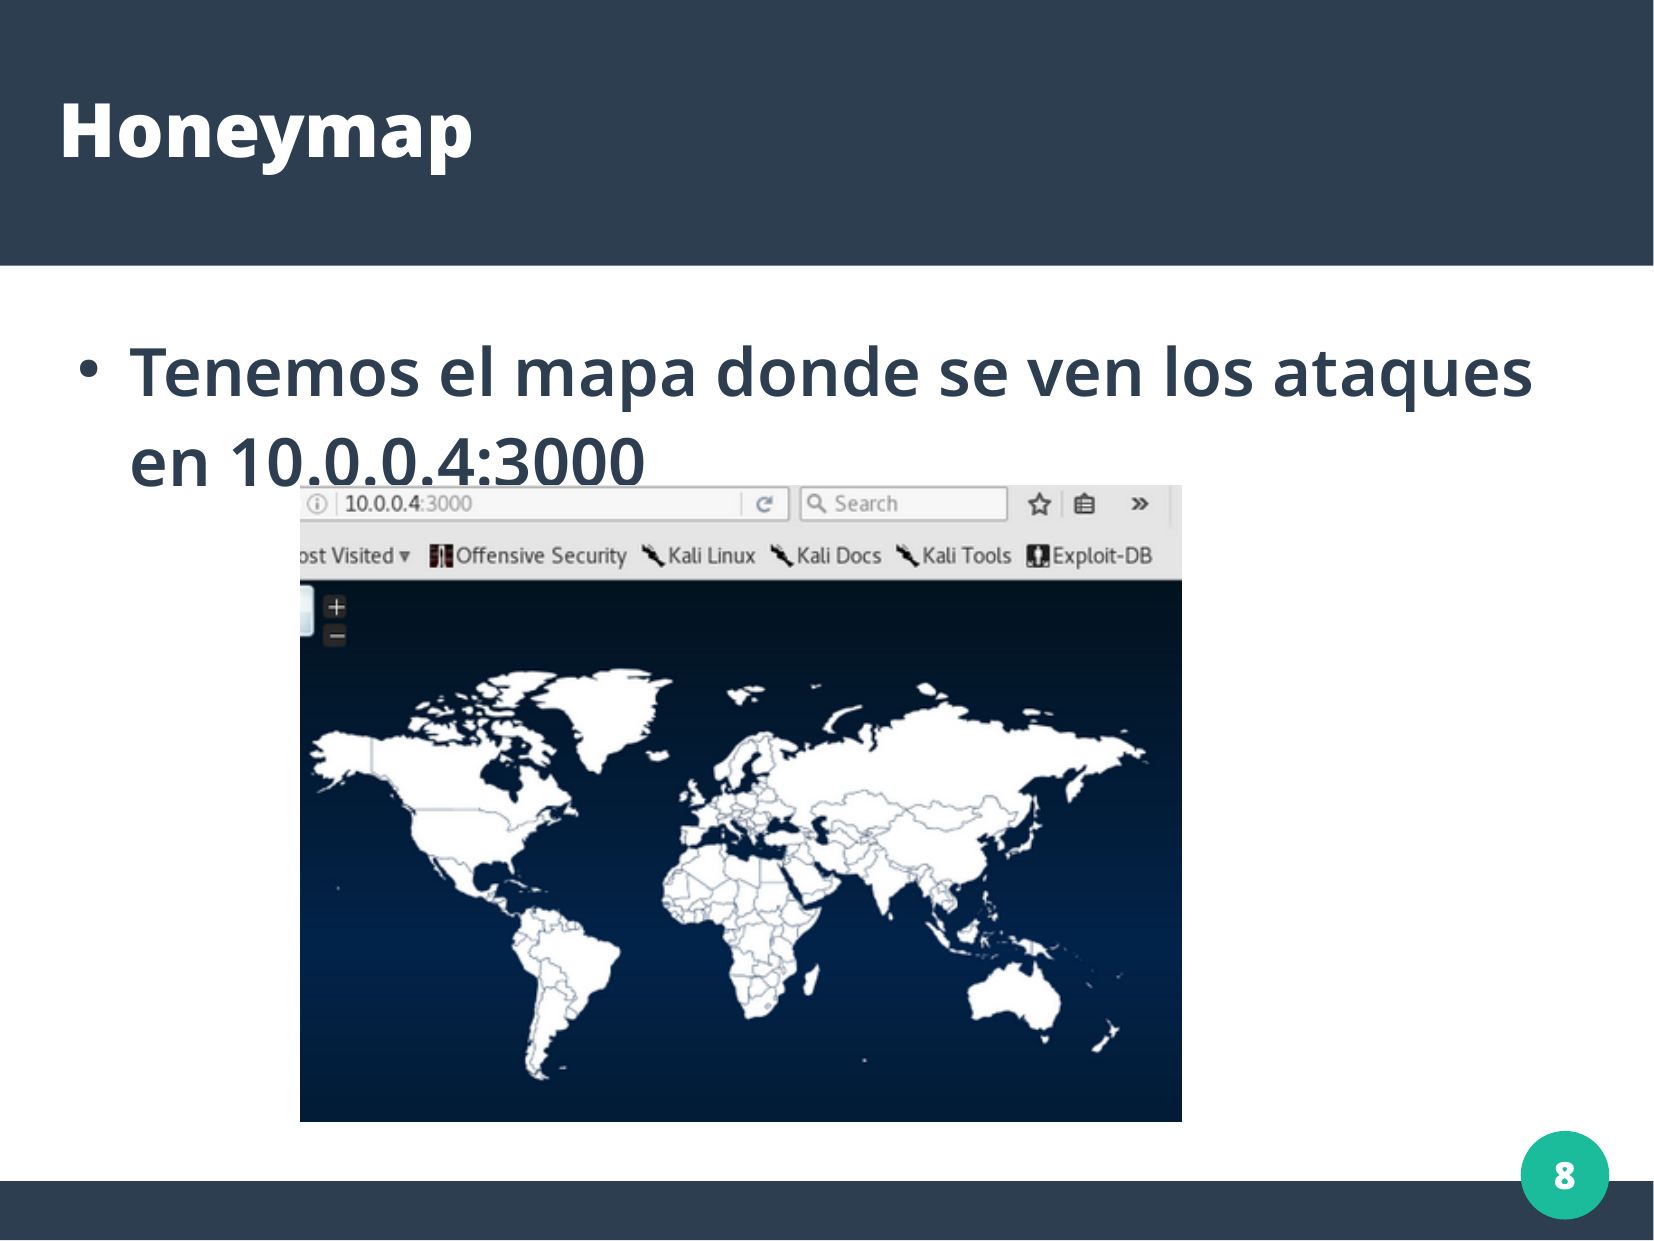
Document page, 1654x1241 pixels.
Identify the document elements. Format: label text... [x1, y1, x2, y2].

picture [300, 485, 1182, 1123]
title Honeymap [59, 49, 1595, 207]
list Tenemos el mapa donde se ven los ataques en 10.0.0.4:3000 [59, 324, 1595, 1152]
